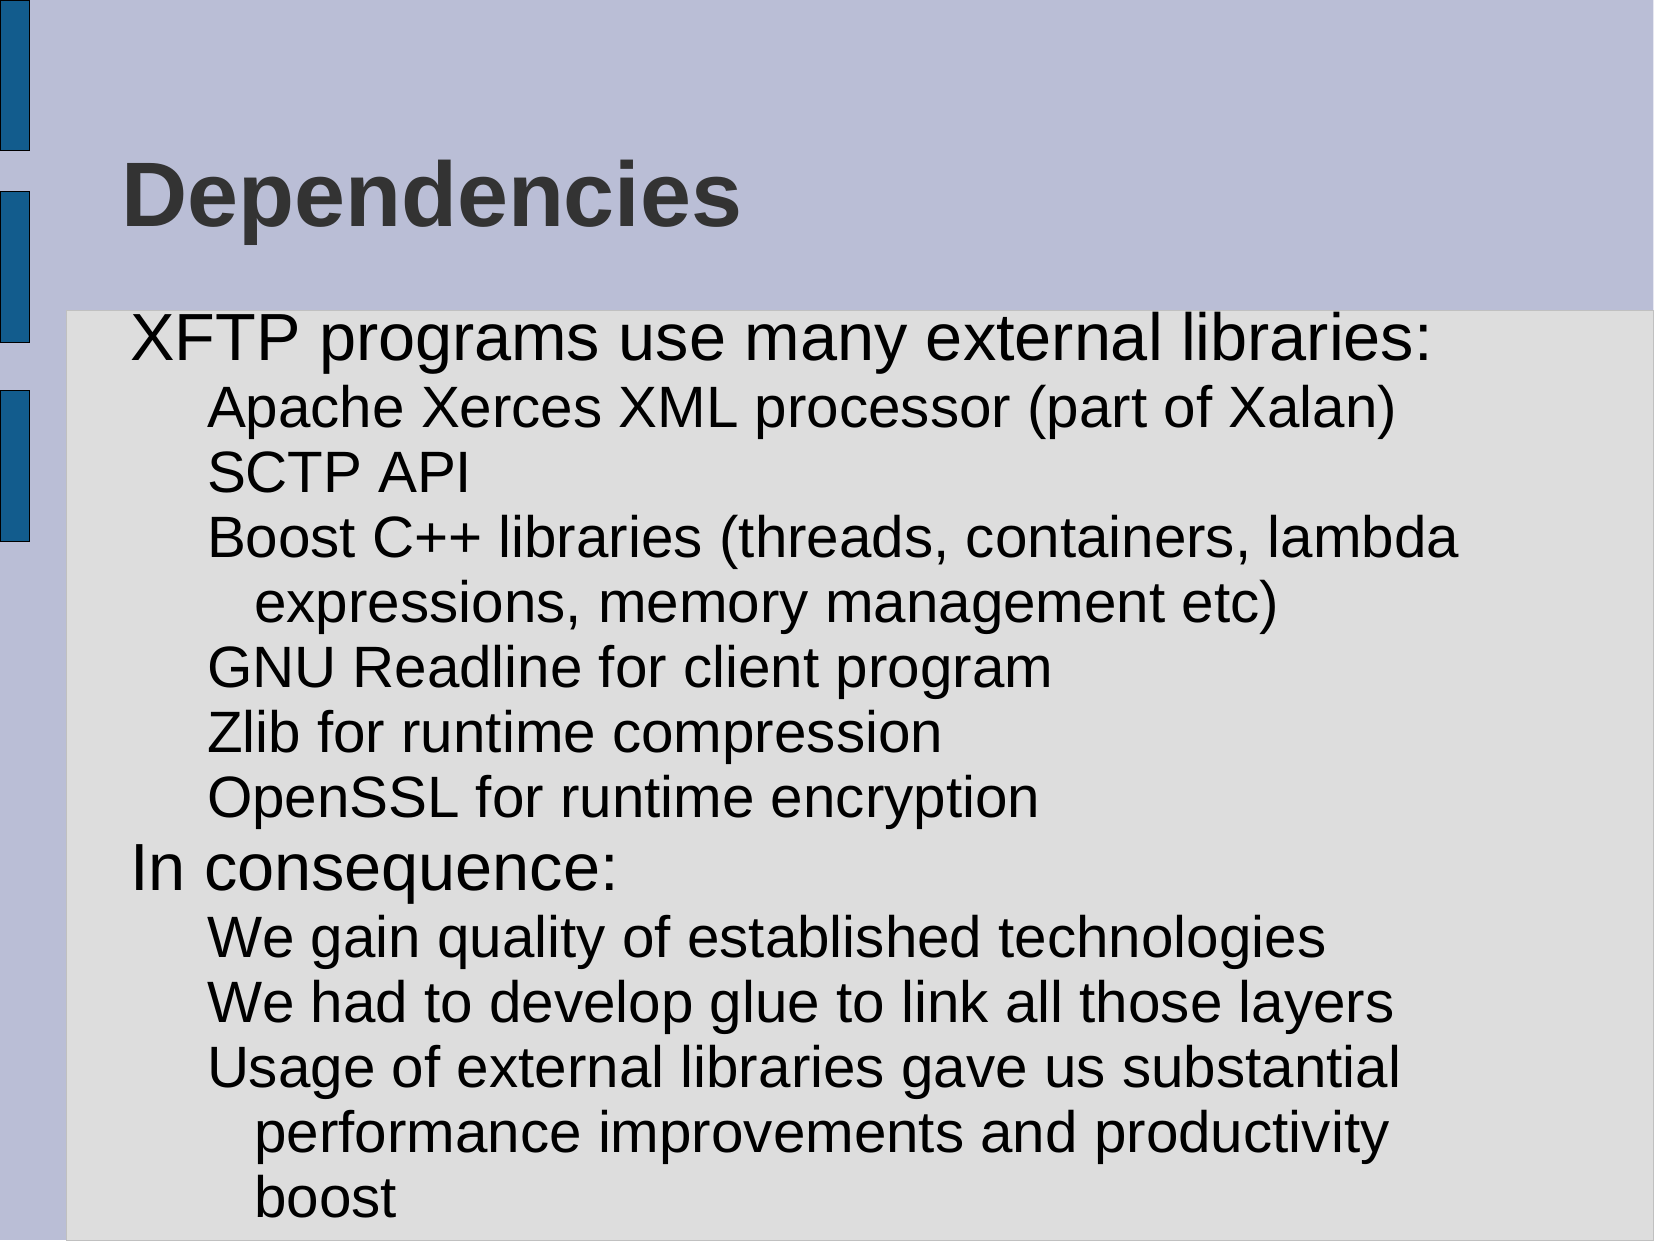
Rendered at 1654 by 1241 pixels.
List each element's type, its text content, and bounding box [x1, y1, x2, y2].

list XFTP programs use many external libraries: Apache Xerces XML processor (part of Xalan) SCTP API Boost C++ libraries (threads, containers, lambda expressions, memory management etc) GNU Readline for client program Zlib for runtime compression OpenSSL for runtime encryption In consequence: We gain quality of established technologies We had to develop glue to link all those layers Usage of external libraries gave us substantial performance improvements and productivity boost [112, 300, 1525, 1230]
title Dependencies [121, 91, 1534, 299]
